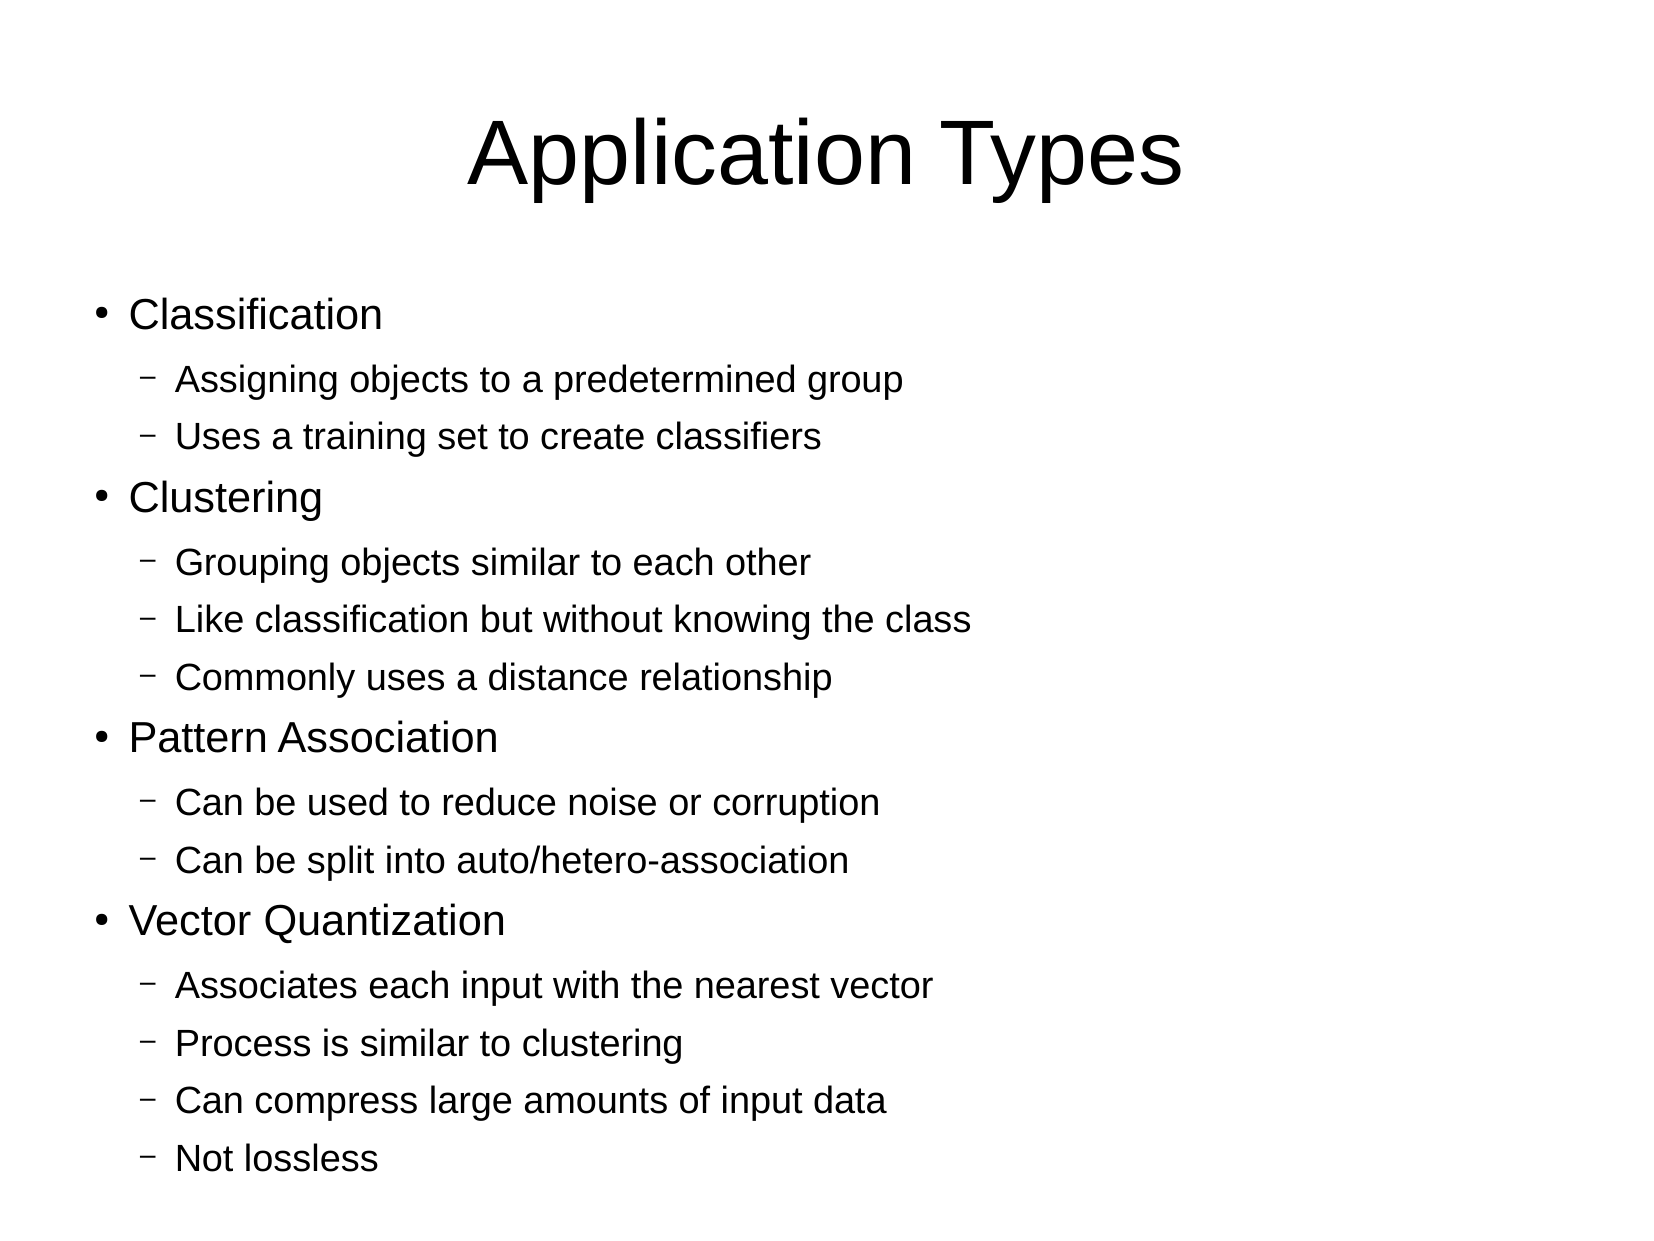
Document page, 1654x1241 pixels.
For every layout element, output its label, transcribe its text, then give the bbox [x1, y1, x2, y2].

list Classification Assigning objects to a predetermined group Uses a training set to create classifiers Clustering Grouping objects similar to each other Like classification but without knowing the class Commonly uses a distance relationship Pattern Association Can be used to reduce noise or corruption Can be split into auto/hetero-association Vector Quantization Associates each input with the nearest vector Process is similar to clustering Can compress large amounts of input data Not lossless [82, 290, 1538, 1193]
title Application Types [82, 49, 1571, 257]
